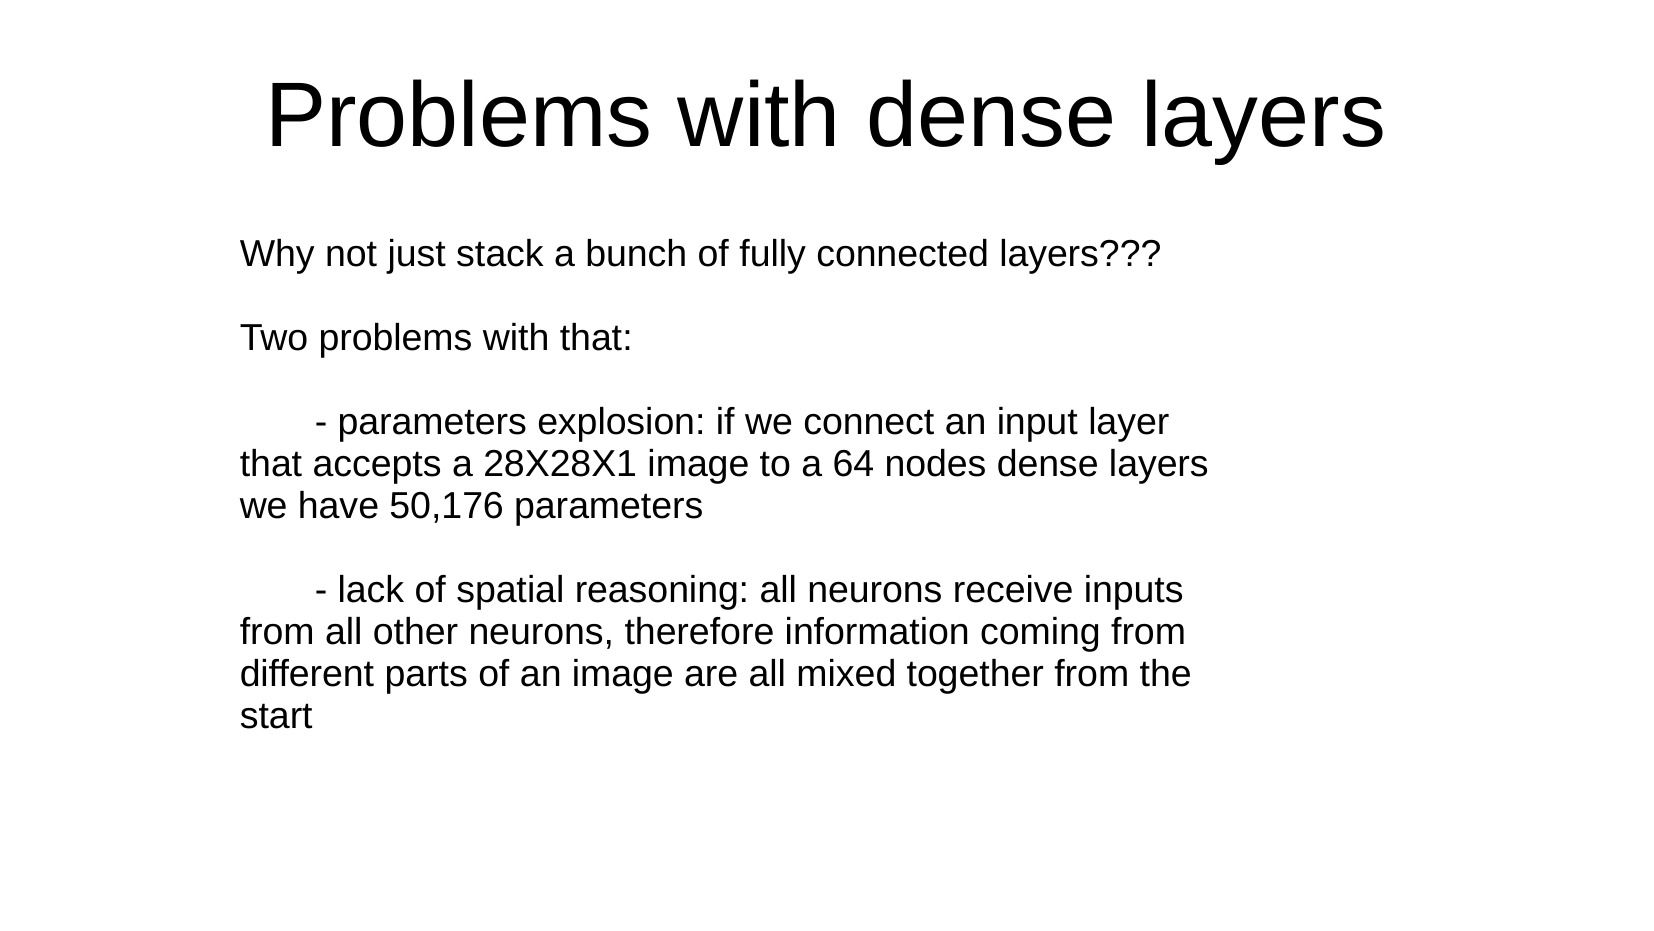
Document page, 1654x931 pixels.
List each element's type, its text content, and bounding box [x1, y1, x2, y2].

title Problems with dense layers [82, 37, 1571, 193]
text_box Why not just stack a bunch of fully connected layers??? Two problems with that: - parameters explosion: if we connect an input layer that accepts a 28X28X1 image to a 64 nodes dense layers we have 50,176 parameters - lack of spatial reasoning: all neurons receive inputs from all other neurons, therefore information coming from different parts of an image are all mixed together from the start [225, 225, 1238, 744]
